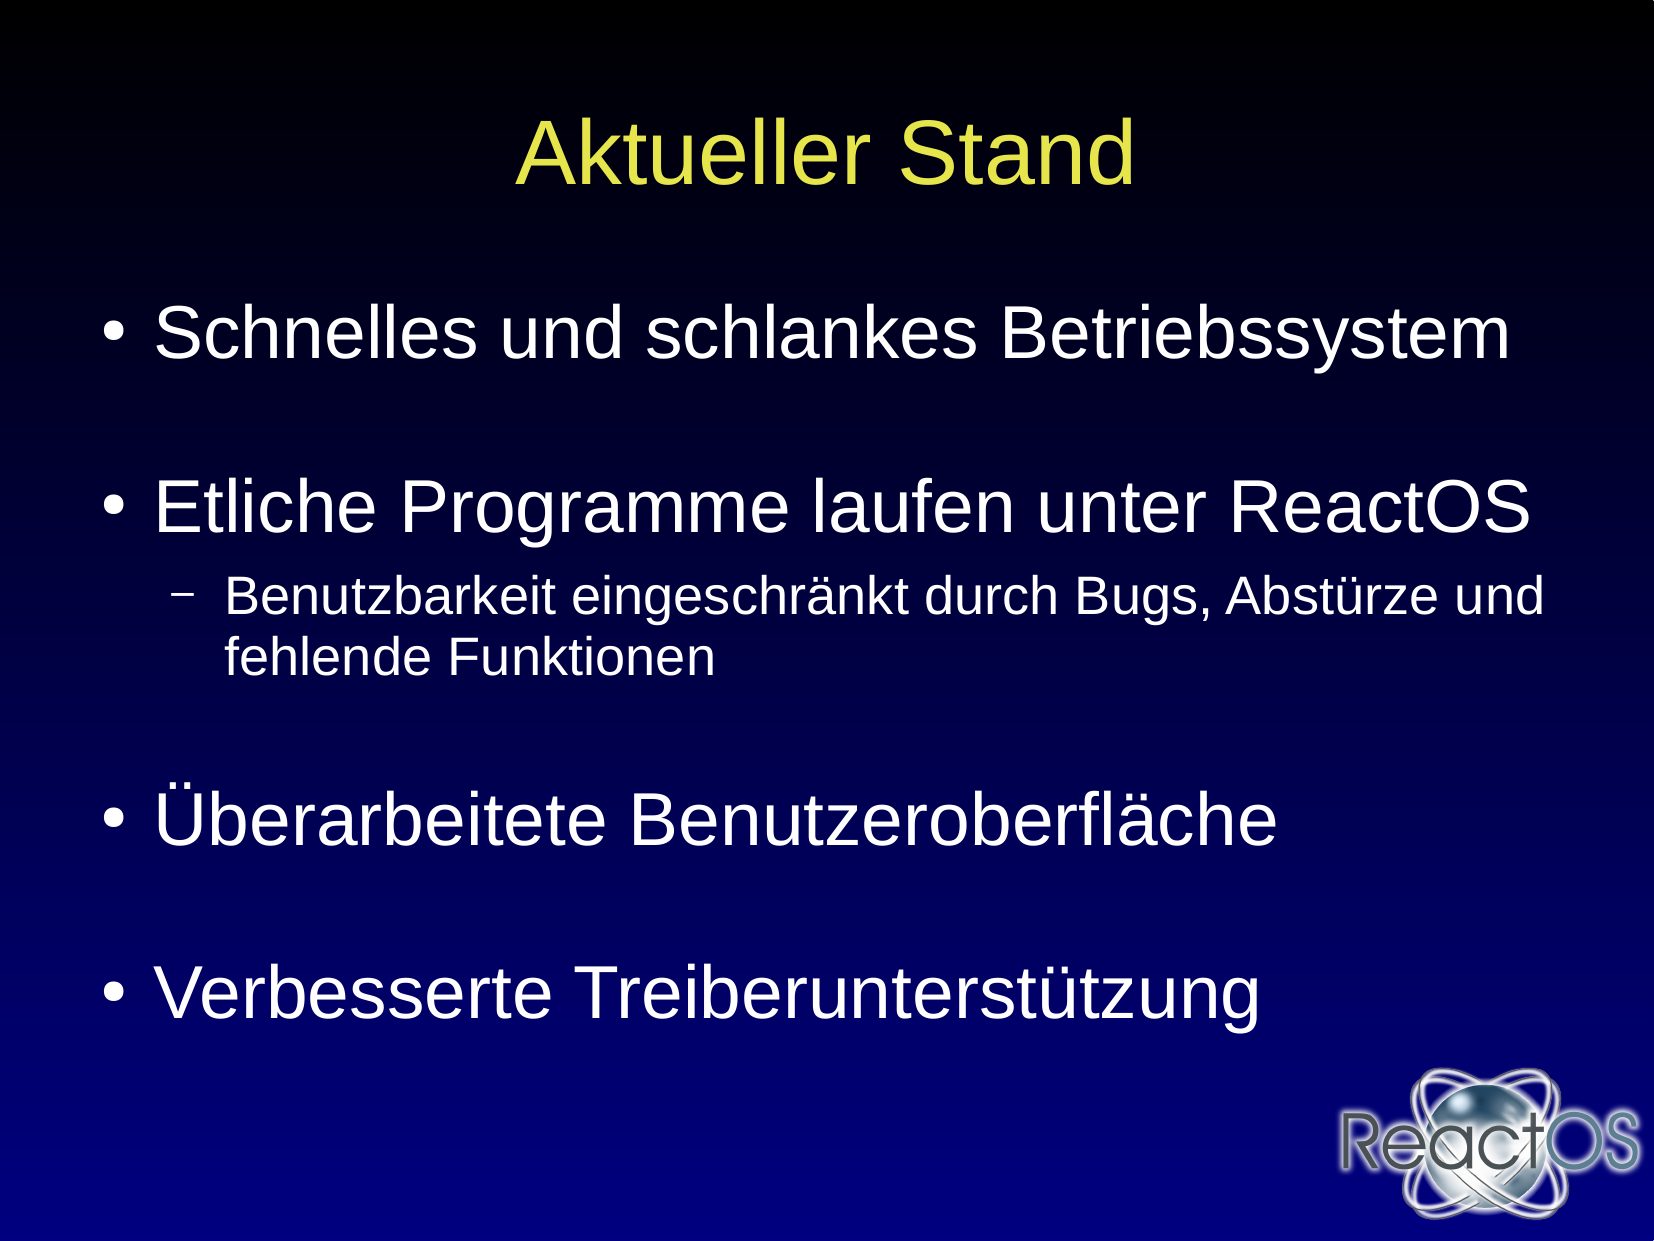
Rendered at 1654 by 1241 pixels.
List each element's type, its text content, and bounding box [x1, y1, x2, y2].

list Schnelles und schlankes Betriebssystem Etliche Programme laufen unter ReactOS Benutzbarkeit eingeschränkt durch Bugs, Abstürze und fehlende Funktionen Überarbeitete Benutzeroberfläche Verbesserte Treiberunterstützung [82, 290, 1571, 1158]
title Aktueller Stand [82, 49, 1571, 257]
picture [1328, 1055, 1654, 1235]
